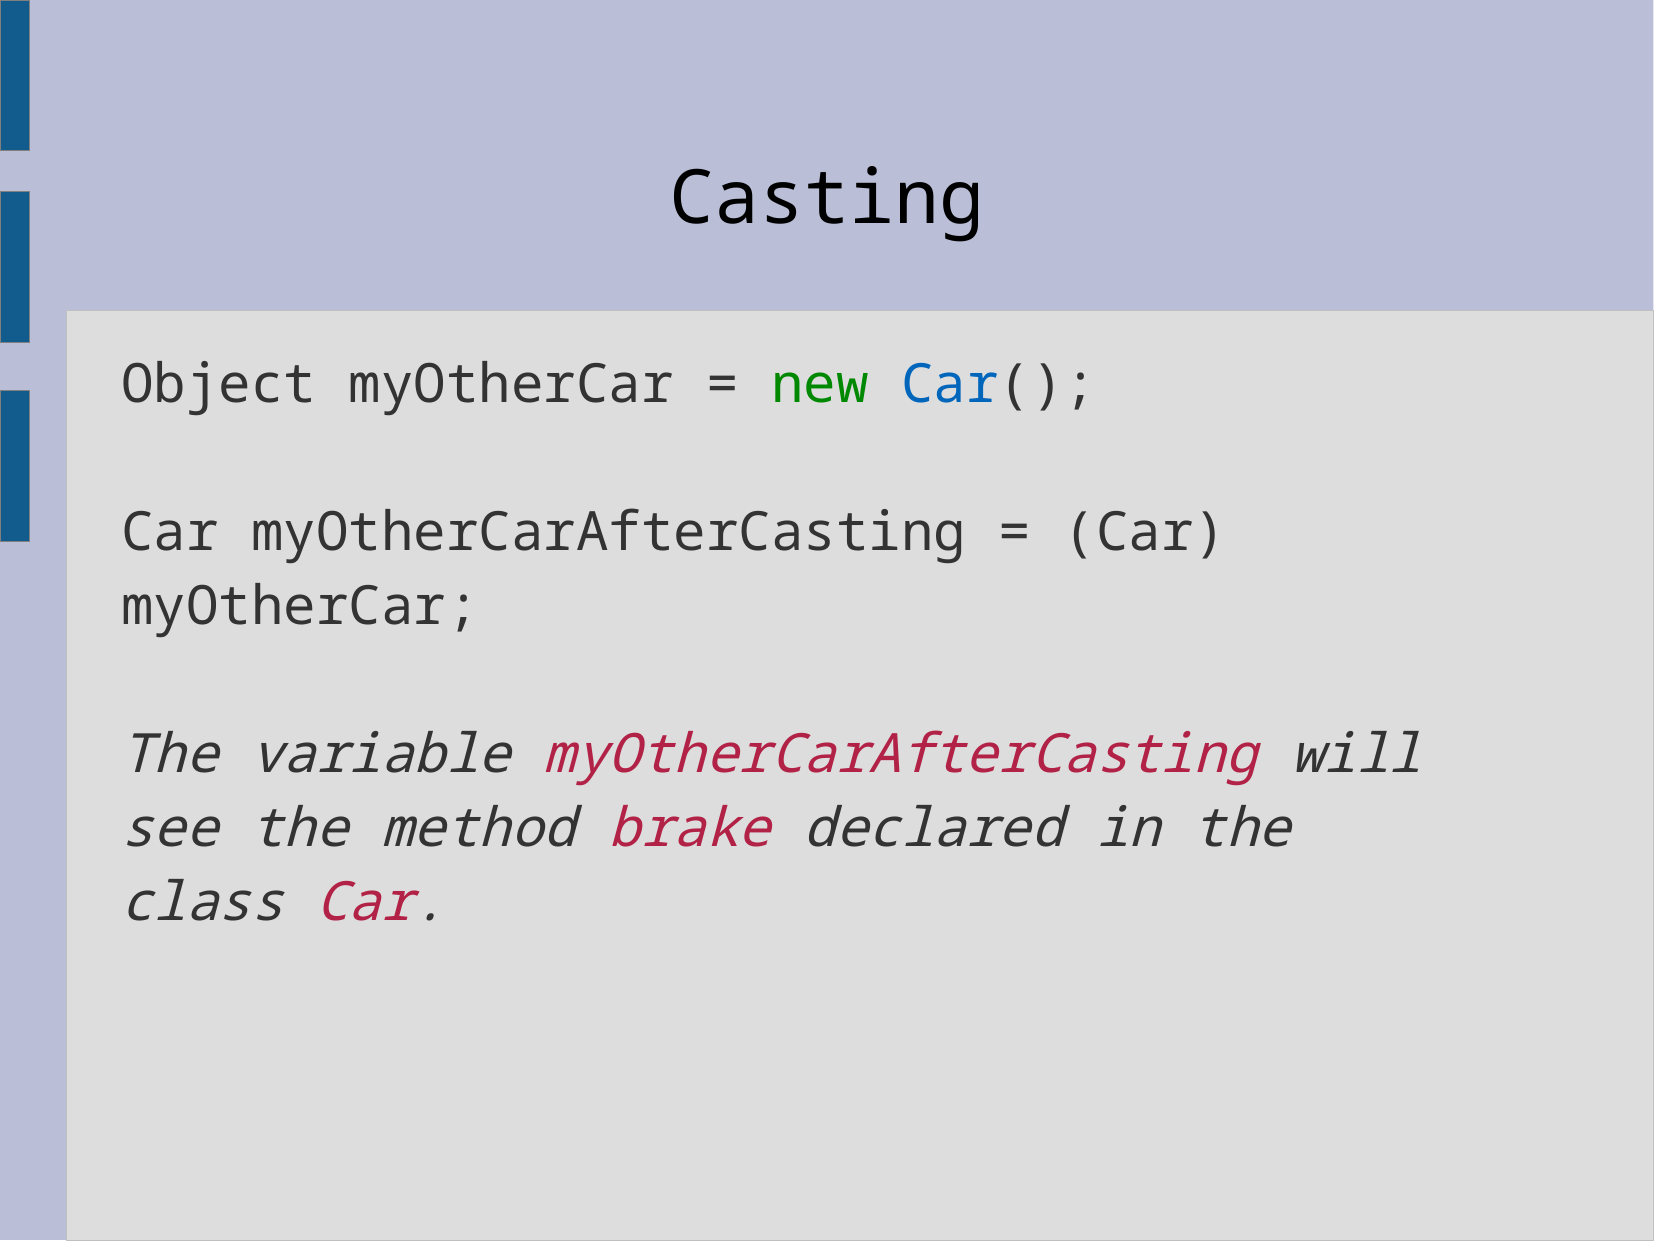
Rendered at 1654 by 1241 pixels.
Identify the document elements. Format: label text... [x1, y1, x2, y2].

list Object myOtherCar = new Car(); Car myOtherCarAfterCasting = (Car) myOtherCar; The variable myOtherCarAfterCasting will see the method brake declared in the class Car. [121, 344, 1534, 1127]
title Casting [121, 91, 1534, 299]
